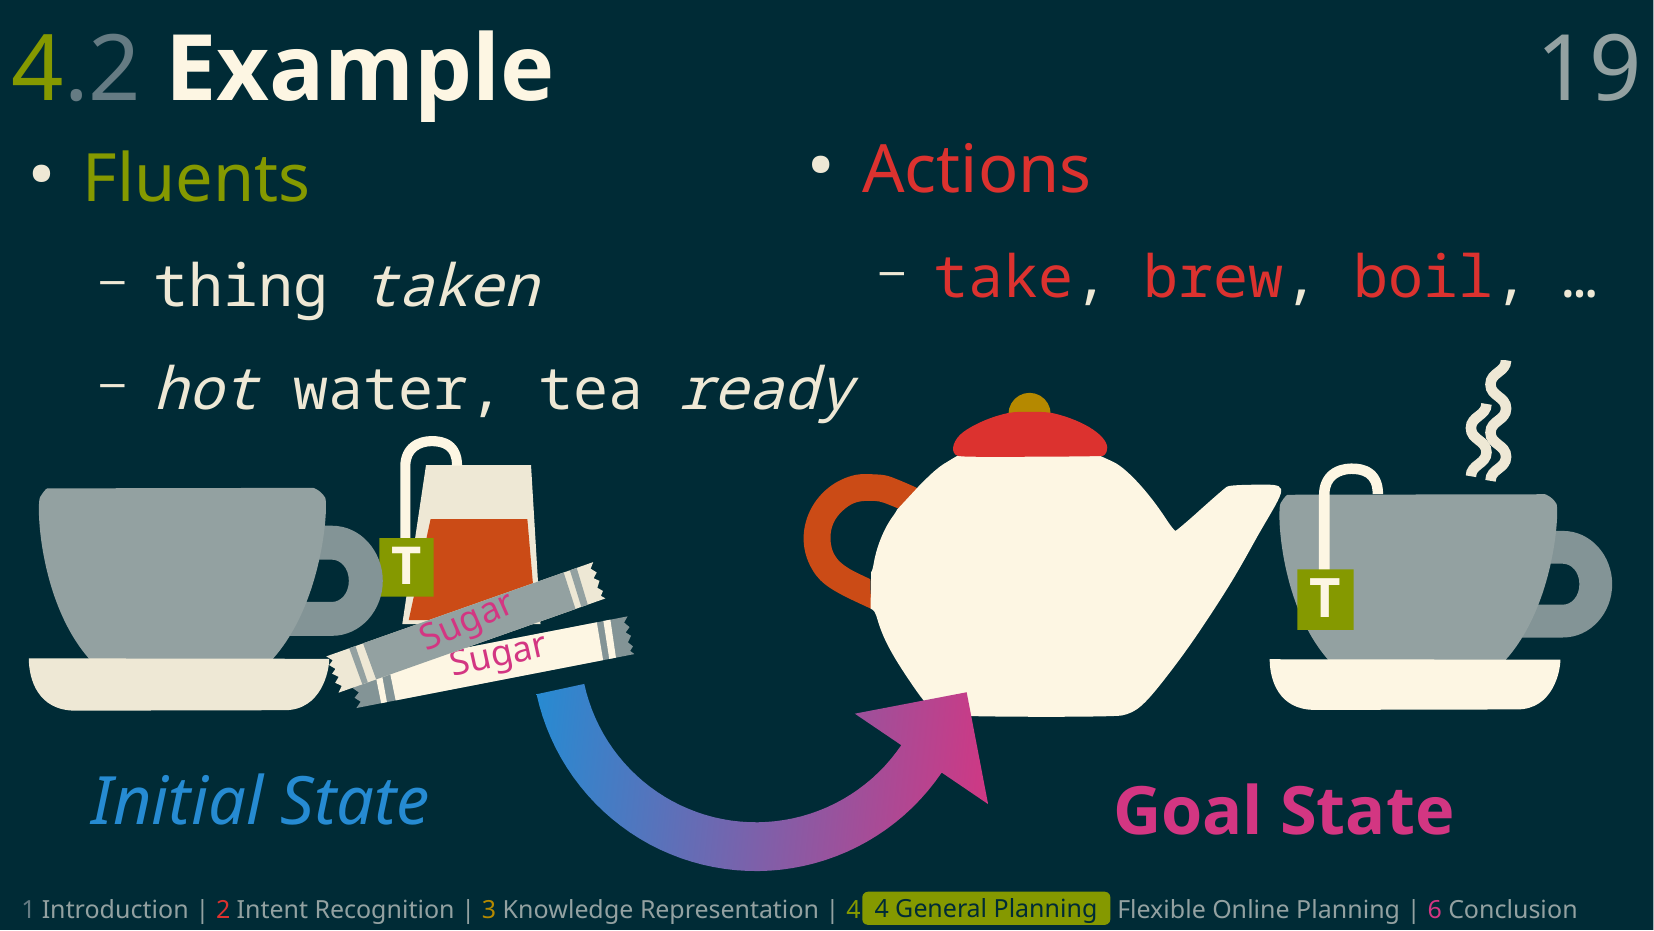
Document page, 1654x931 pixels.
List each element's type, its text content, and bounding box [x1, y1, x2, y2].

text_box [536, 683, 989, 872]
title 4.2 Example [11, 7, 1501, 123]
text_box Goal State [1098, 755, 1443, 838]
picture [819, 386, 852, 423]
text_box Initial State [76, 745, 433, 828]
list Actions take, brew, boil, … [791, 121, 1642, 378]
picture [29, 449, 632, 710]
picture [1270, 464, 1612, 709]
picture [315, 401, 323, 408]
text_box 4 General Planning [862, 891, 1111, 925]
picture [195, 401, 219, 409]
list Fluents thing taken hot water, tea ready [11, 129, 993, 449]
picture [376, 401, 393, 409]
picture [333, 401, 357, 409]
picture [298, 401, 306, 408]
picture [791, 386, 819, 409]
picture [1466, 378, 1511, 481]
picture [804, 393, 1281, 716]
picture [237, 401, 253, 409]
